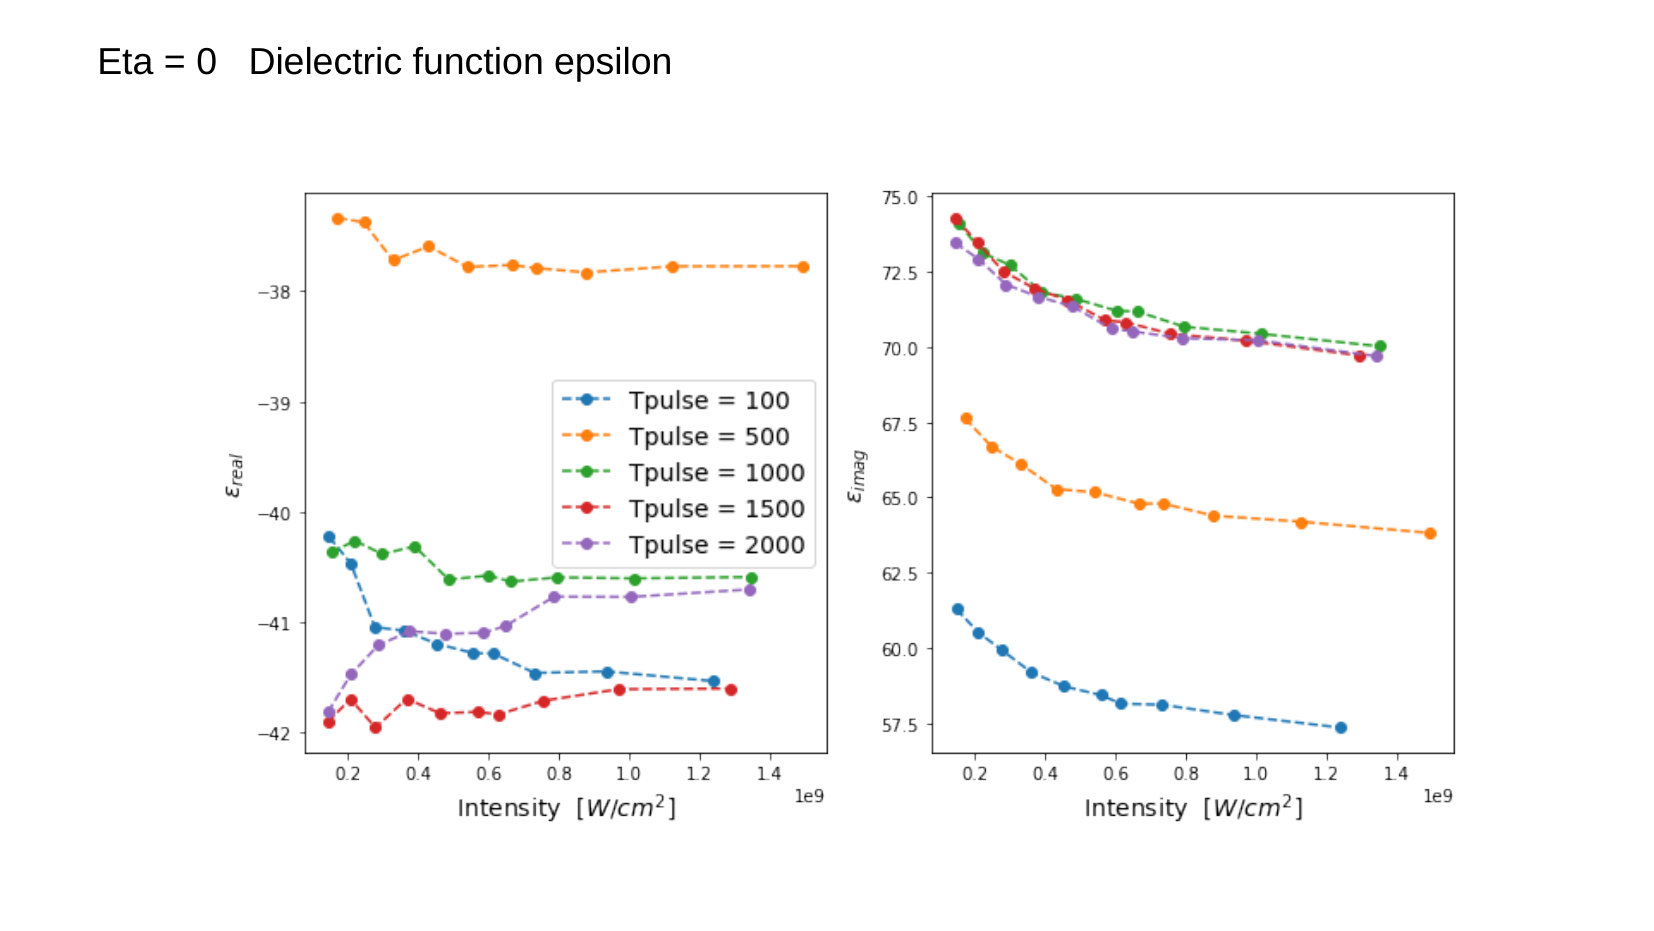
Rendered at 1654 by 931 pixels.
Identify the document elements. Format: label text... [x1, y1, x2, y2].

picture [212, 180, 1466, 839]
text_box Eta = 0 Dielectric function epsilon [82, 33, 1021, 132]
